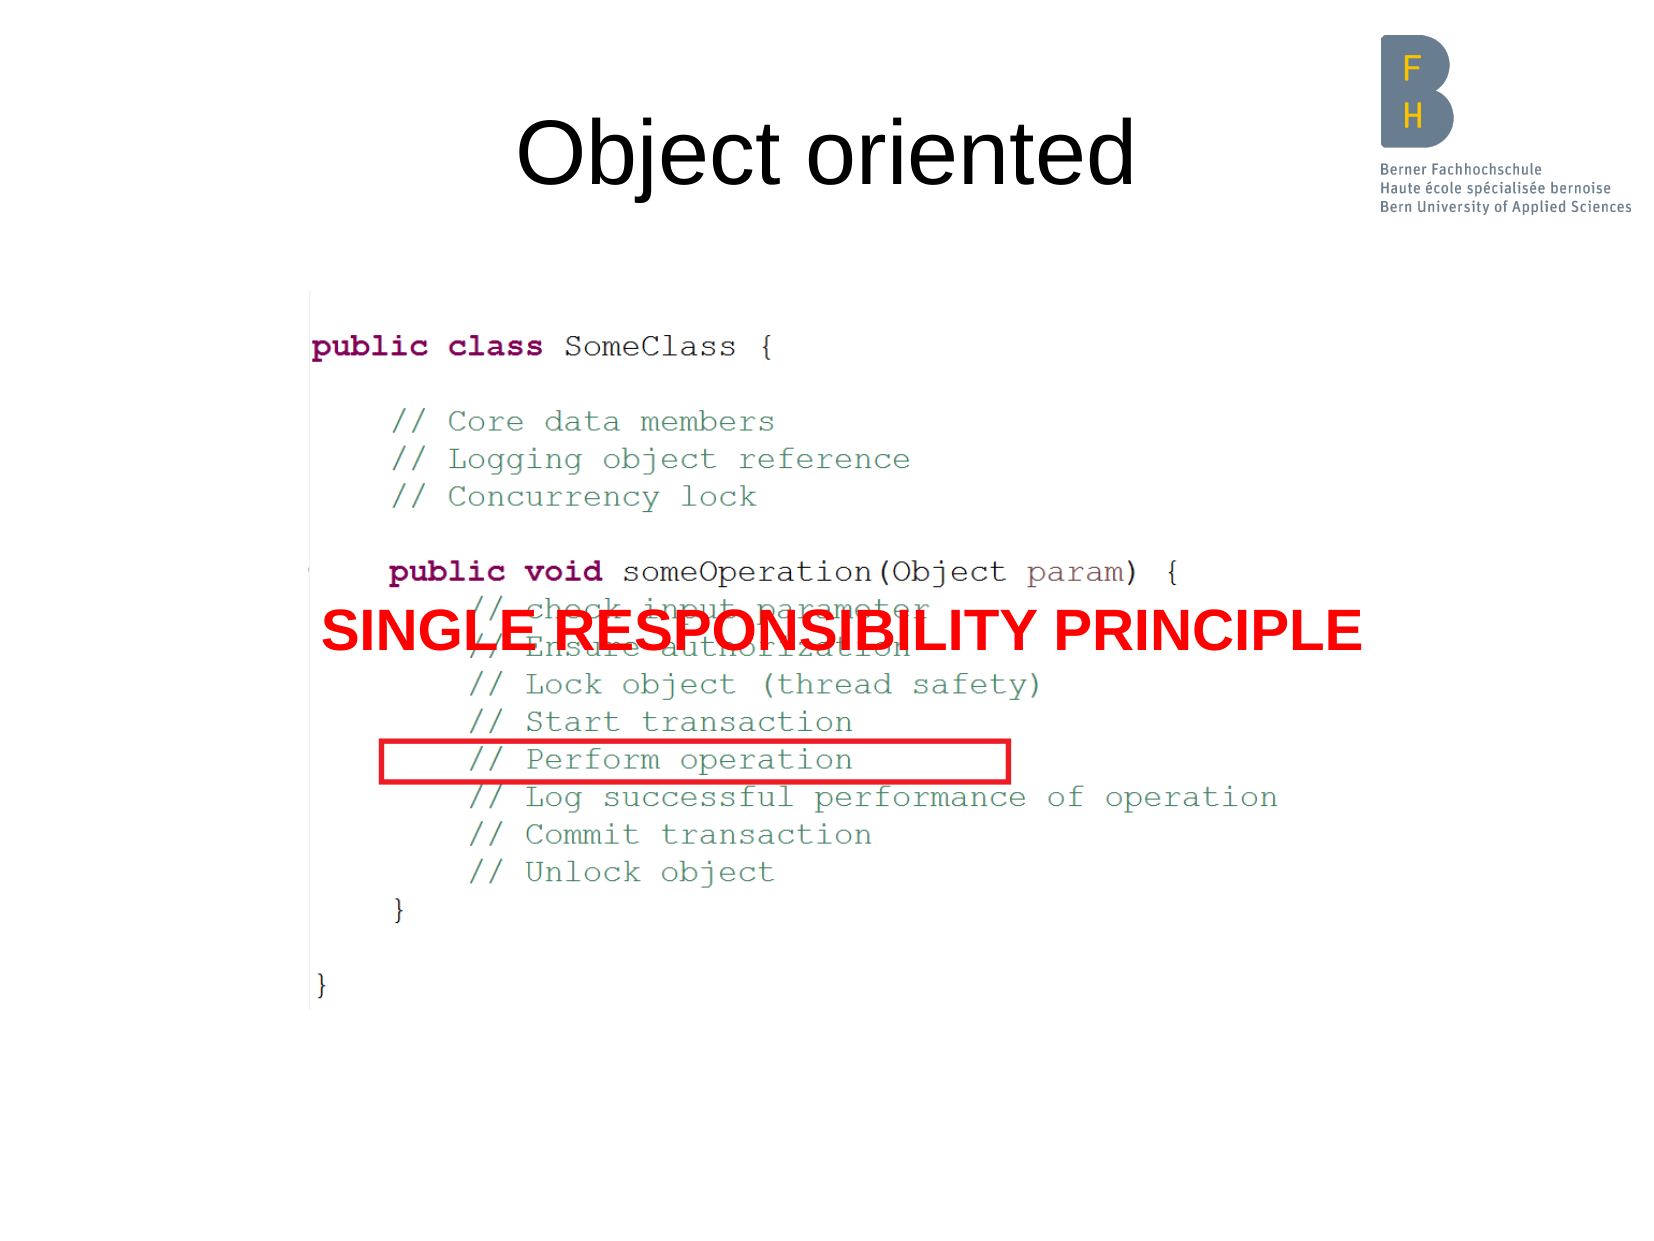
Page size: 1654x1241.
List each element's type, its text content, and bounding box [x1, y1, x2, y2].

picture [308, 290, 1345, 590]
picture [1381, 35, 1631, 215]
title Object oriented [82, 49, 1571, 257]
text_box SINGLE RESPONSIBILITY PRINCIPLE [212, 590, 1489, 671]
picture [308, 671, 1345, 1010]
